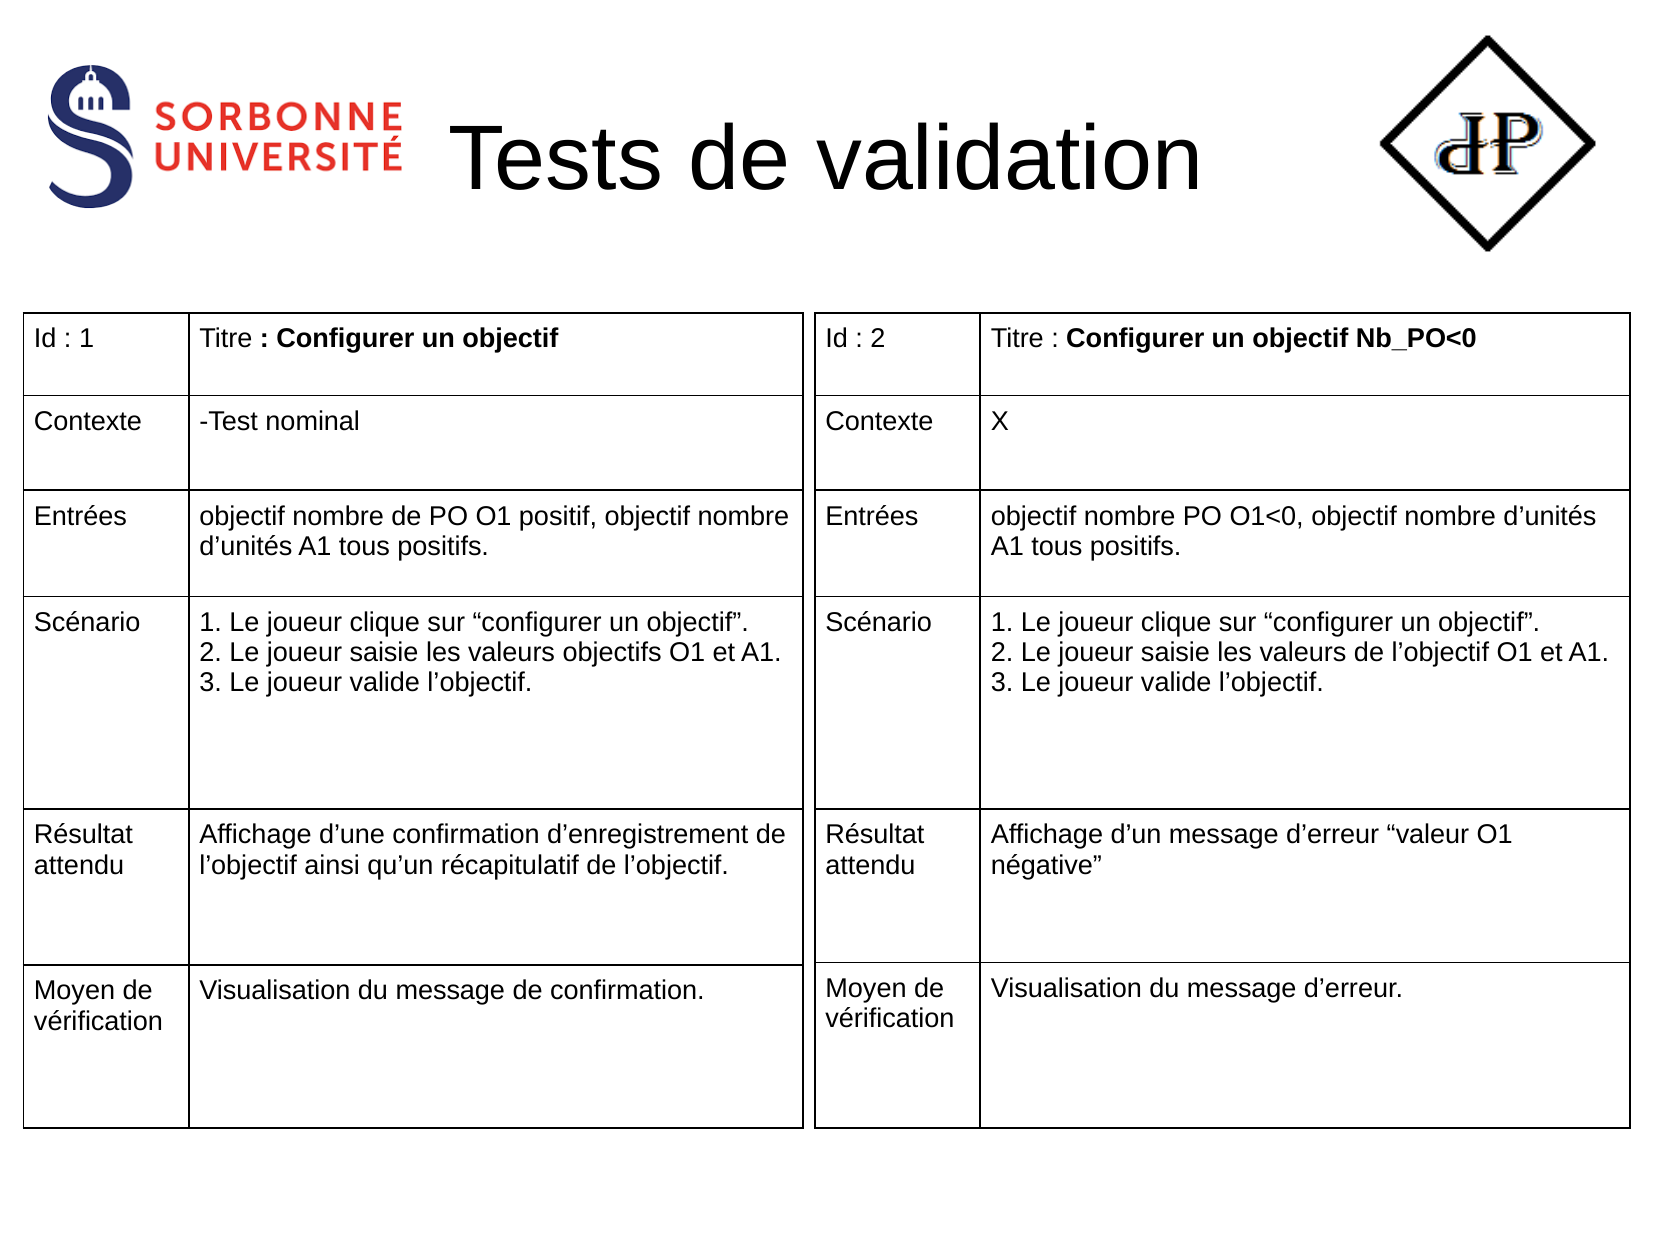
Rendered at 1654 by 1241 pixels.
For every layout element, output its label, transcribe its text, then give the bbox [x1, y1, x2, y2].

table_cell -Test nominal [190, 396, 802, 489]
table_header Id : 1 [24, 314, 188, 395]
table_cell Visualisation du message d’erreur. [981, 963, 1629, 1127]
picture [47, 64, 82, 209]
table_cell Résultat attendu [24, 810, 188, 964]
table_cell Résultat attendu [816, 810, 979, 962]
table_cell 1. Le joueur clique sur “configurer un objectif”. 2. Le joueur saisie les valeurs de l’objectif O1 et A1. 3. Le joueur valide l’objectif. [981, 597, 1629, 808]
table_cell X [981, 396, 1629, 489]
table_cell objectif nombre PO O1<0, objectif nombre d’unités A1 tous positifs. [981, 491, 1629, 596]
title Tests de validation [82, 49, 1571, 257]
table_cell Contexte [24, 396, 188, 489]
picture [1370, 29, 1608, 257]
table_header Id : 2 [816, 314, 979, 395]
table_cell Visualisation du message de confirmation. [190, 966, 802, 1127]
table_header Titre : Configurer un objectif Nb_PO<0 [981, 314, 1629, 395]
table_cell Entrées [24, 491, 188, 596]
table_cell Entrées [816, 491, 979, 596]
table_cell Affichage d’une confirmation d’enregistrement de l’objectif ainsi qu’un récapitulatif de l’objectif. [190, 810, 802, 964]
table_cell objectif nombre de PO O1 positif, objectif nombre d’unités A1 tous positifs. [190, 491, 802, 596]
table_cell Contexte [816, 396, 979, 489]
table_cell Scénario [816, 597, 979, 808]
table_header Titre : Configurer un objectif [190, 314, 802, 395]
table_cell Affichage d’un message d’erreur “valeur O1 négative” [981, 810, 1629, 962]
table_cell Moyen de vérification [816, 963, 979, 1127]
table_cell Moyen de vérification [24, 966, 188, 1127]
table_cell 1. Le joueur clique sur “configurer un objectif”. 2. Le joueur saisie les valeurs objectifs O1 et A1. 3. Le joueur valide l’objectif. [190, 597, 802, 808]
table_cell Scénario [24, 597, 188, 808]
